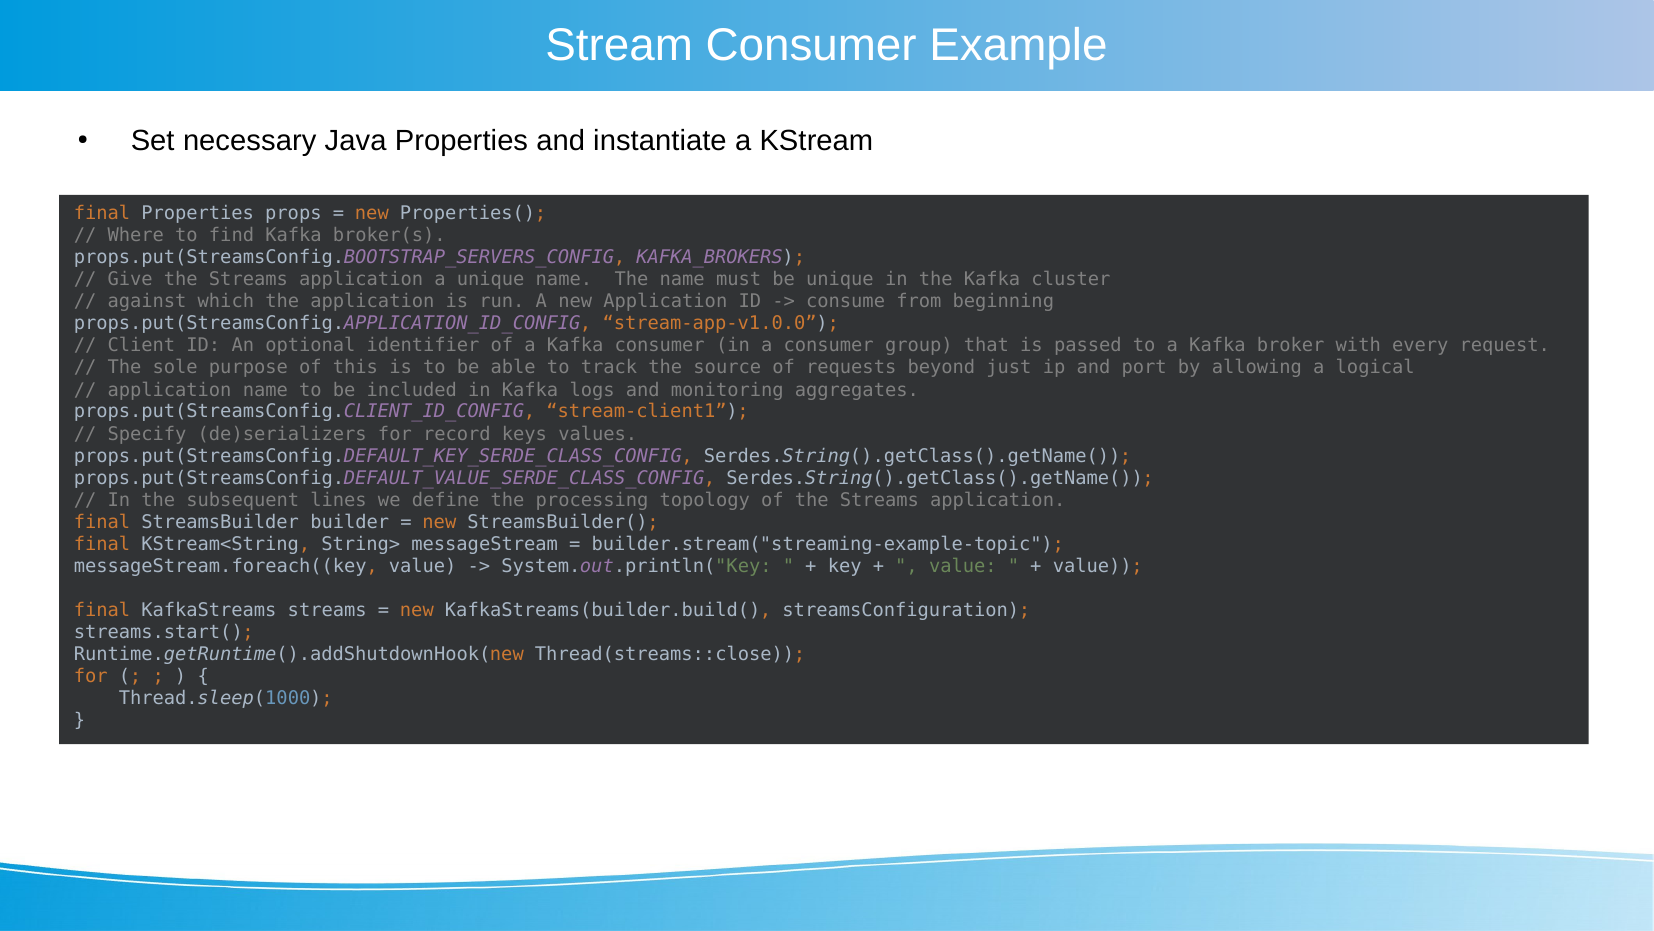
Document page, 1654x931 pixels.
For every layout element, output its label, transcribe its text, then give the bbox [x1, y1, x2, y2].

picture [0, 843, 1654, 931]
title Stream Consumer Example [82, 5, 1571, 85]
list Set necessary Java Properties and instantiate a KStream [60, 123, 1591, 833]
